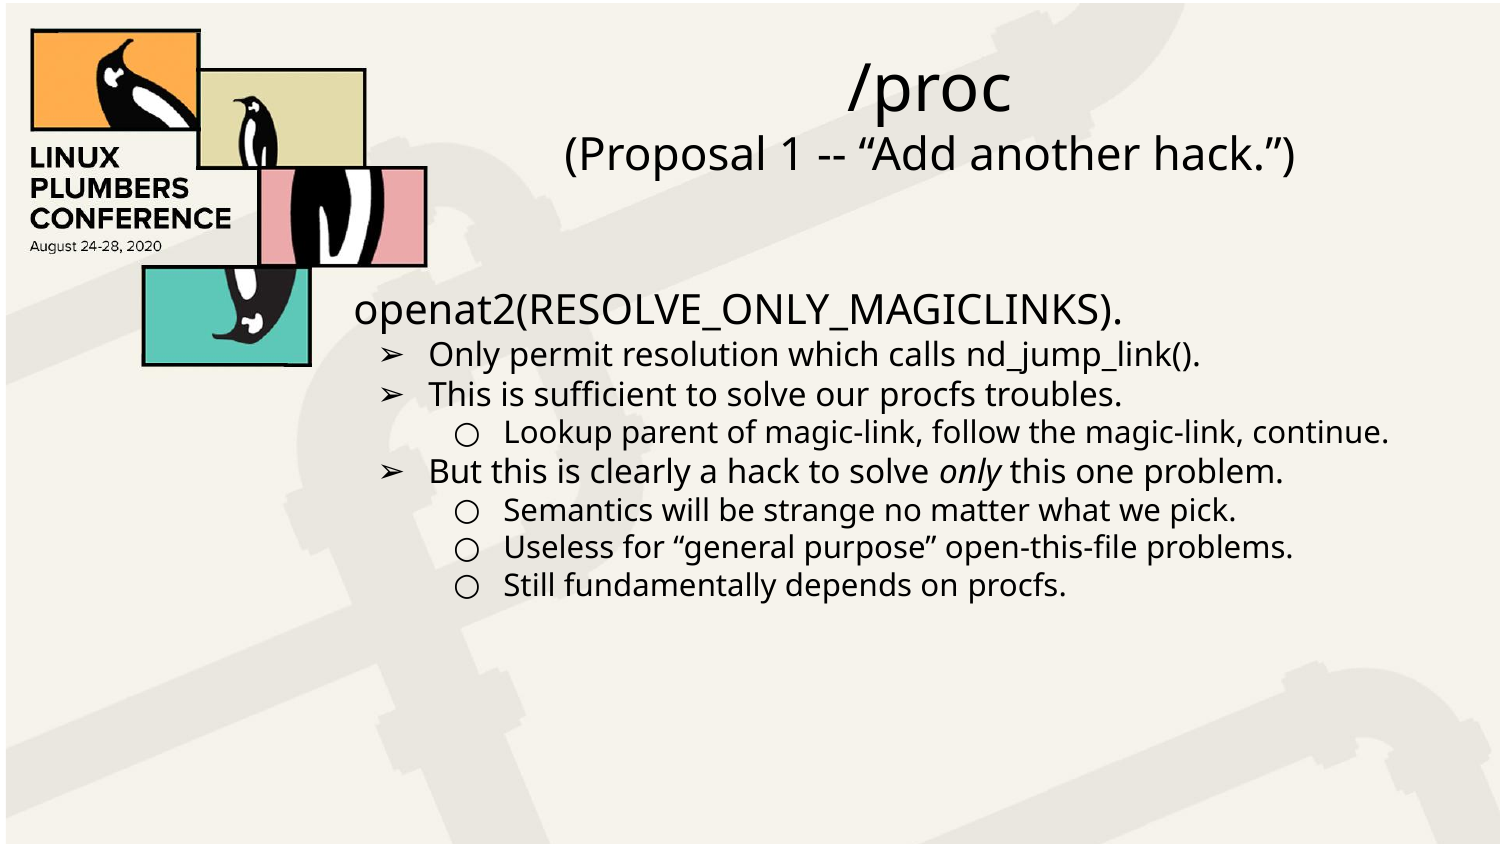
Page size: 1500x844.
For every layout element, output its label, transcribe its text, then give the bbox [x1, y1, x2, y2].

picture [5, 3, 1500, 844]
list openat2(RESOLVE_ONLY_MAGICLINKS). Only permit resolution which calls nd_jump_link(). This is sufficient to solve our procfs troubles. Lookup parent of magic-link, follow the magic-link, continue. But this is clearly a hack to solve only this one problem. Semantics will be strange no matter what we pick. Useless for “general purpose” open-this-file problems. Still fundamentally depends on procfs. [353, 282, 1452, 735]
title /proc (Proposal 1 -- “Add another hack.”) [435, 33, 1425, 191]
